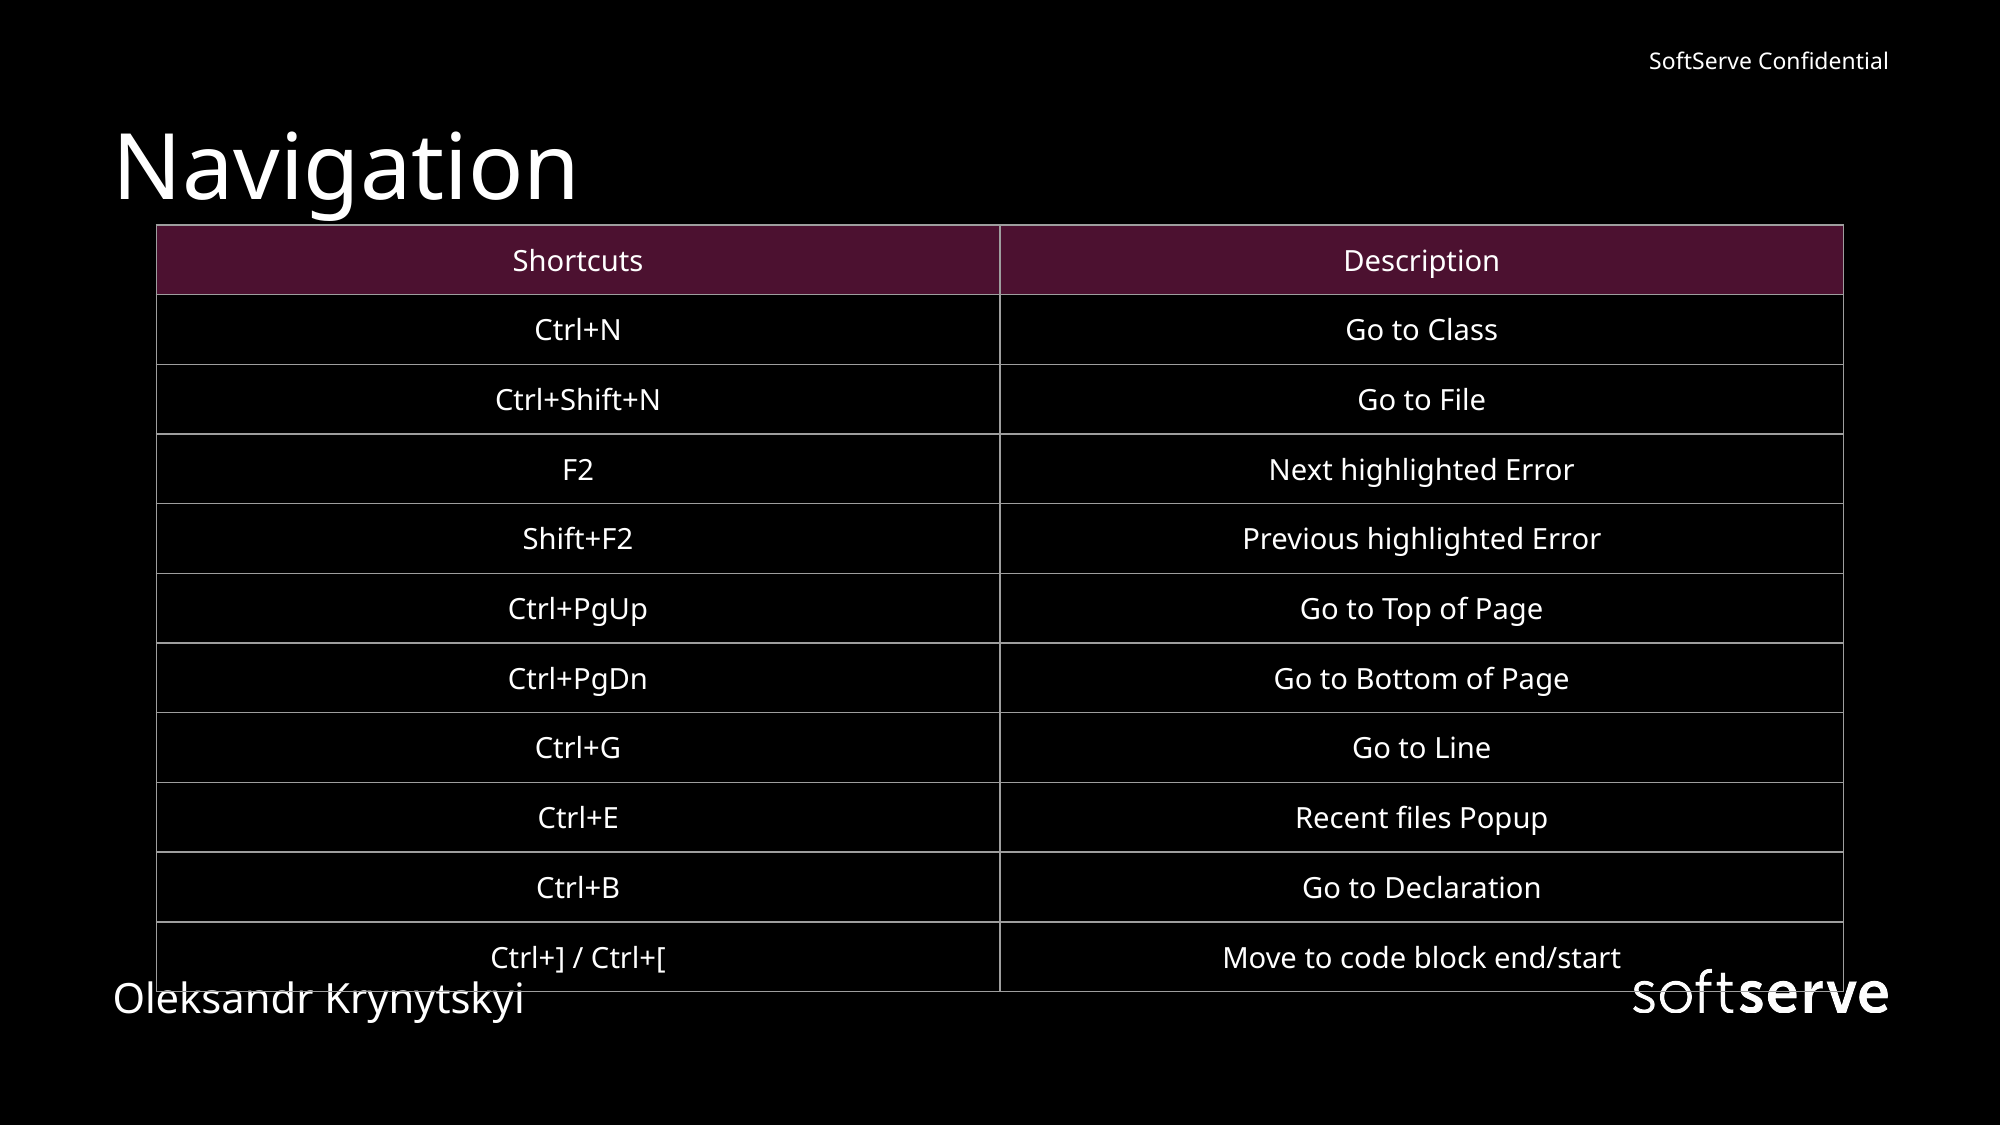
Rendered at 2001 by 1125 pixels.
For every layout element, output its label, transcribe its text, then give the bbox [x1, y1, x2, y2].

title Navigation [112, 112, 1888, 225]
list Oleksandr Krynytskyi [112, 970, 682, 1019]
table_cell Go to Line [1001, 713, 1843, 782]
table_cell Ctrl+] / Ctrl+[ [157, 923, 999, 991]
table_cell F2 [157, 435, 999, 503]
table_cell Next highlighted Error [1001, 435, 1843, 503]
table_cell Go to Declaration [1001, 853, 1843, 921]
table_cell Ctrl+E [157, 783, 999, 851]
table_cell Move to code block end/start [1001, 923, 1843, 991]
table_header Shortcuts [157, 226, 999, 294]
table_cell Ctrl+G [157, 713, 999, 782]
table_cell Ctrl+B [157, 853, 999, 921]
table_cell Go to File [1001, 365, 1843, 433]
table_cell Ctrl+Shift+N [157, 365, 999, 433]
table_cell Go to Top of Page [1001, 574, 1843, 642]
table_cell Go to Class [1001, 295, 1843, 364]
table_cell Ctrl+PgUp [157, 574, 999, 642]
table_cell Recent files Popup [1001, 783, 1843, 851]
picture [1633, 968, 1888, 1013]
table_cell Ctrl+PgDn [157, 644, 999, 712]
table_header Description [1001, 226, 1843, 294]
table_cell Previous highlighted Error [1001, 504, 1843, 573]
table_cell Shift+F2 [157, 504, 999, 573]
table_cell Ctrl+N [157, 295, 999, 364]
table_cell Go to Bottom of Page [1001, 644, 1843, 712]
